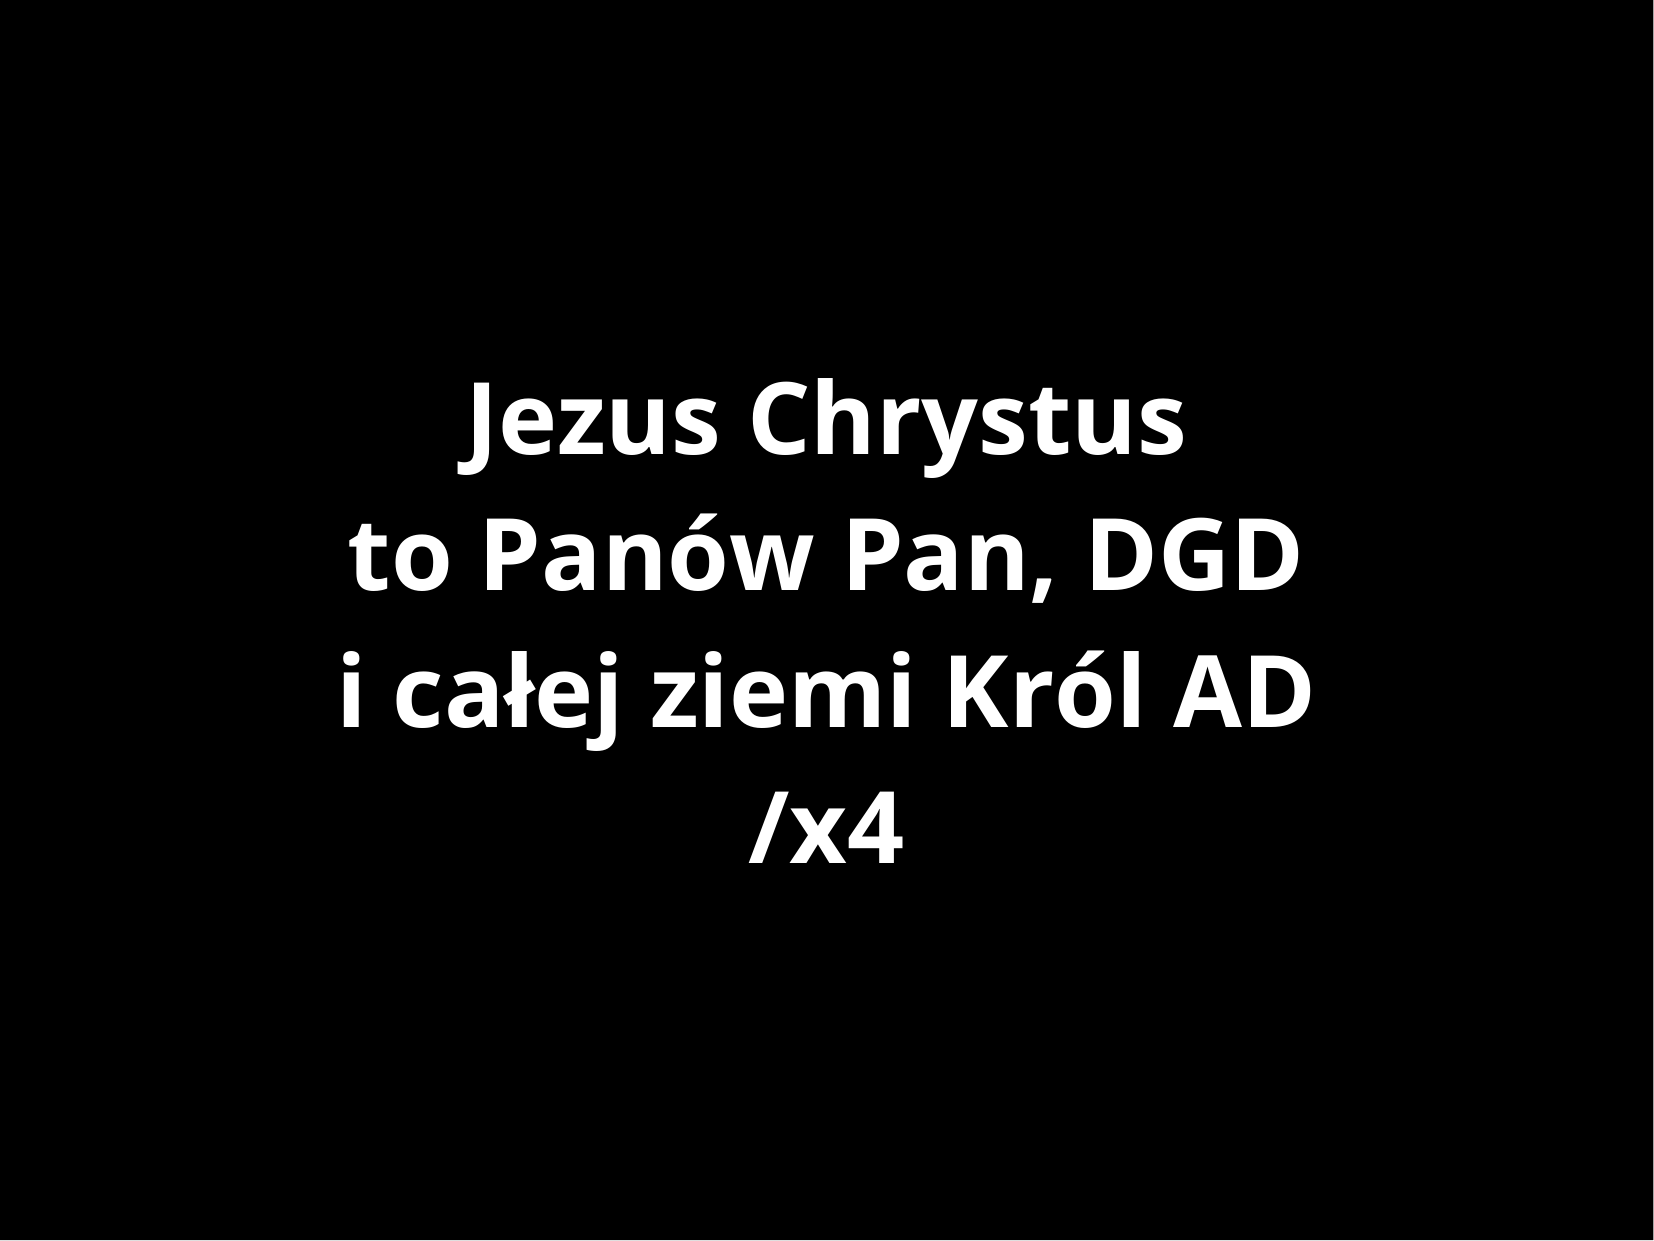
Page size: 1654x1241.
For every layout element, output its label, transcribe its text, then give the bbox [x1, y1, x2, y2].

title Jezus Chrystus to Panów Pan, DGD i całej ziemi Król AD /x4 [0, 0, 1654, 1241]
